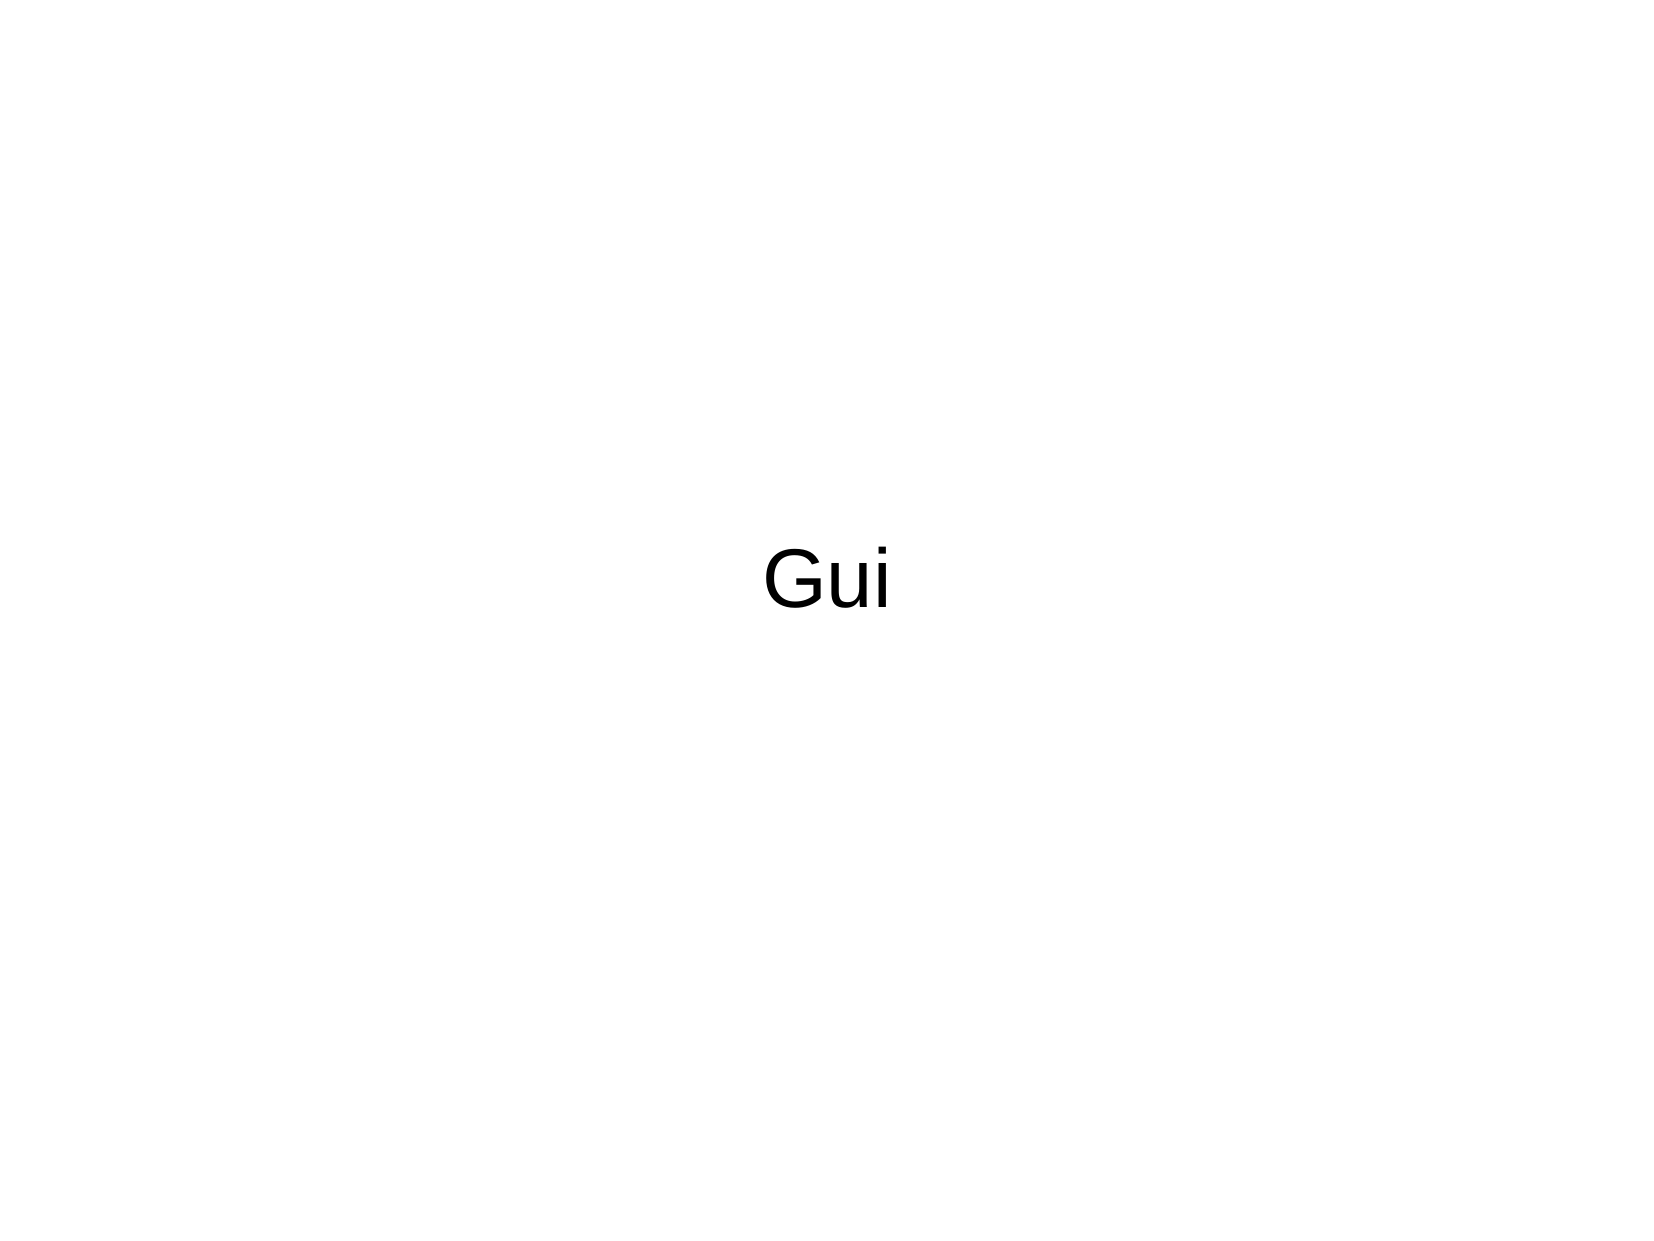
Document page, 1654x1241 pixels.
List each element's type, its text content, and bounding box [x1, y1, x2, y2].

subtitle Gui [82, 56, 1571, 1102]
